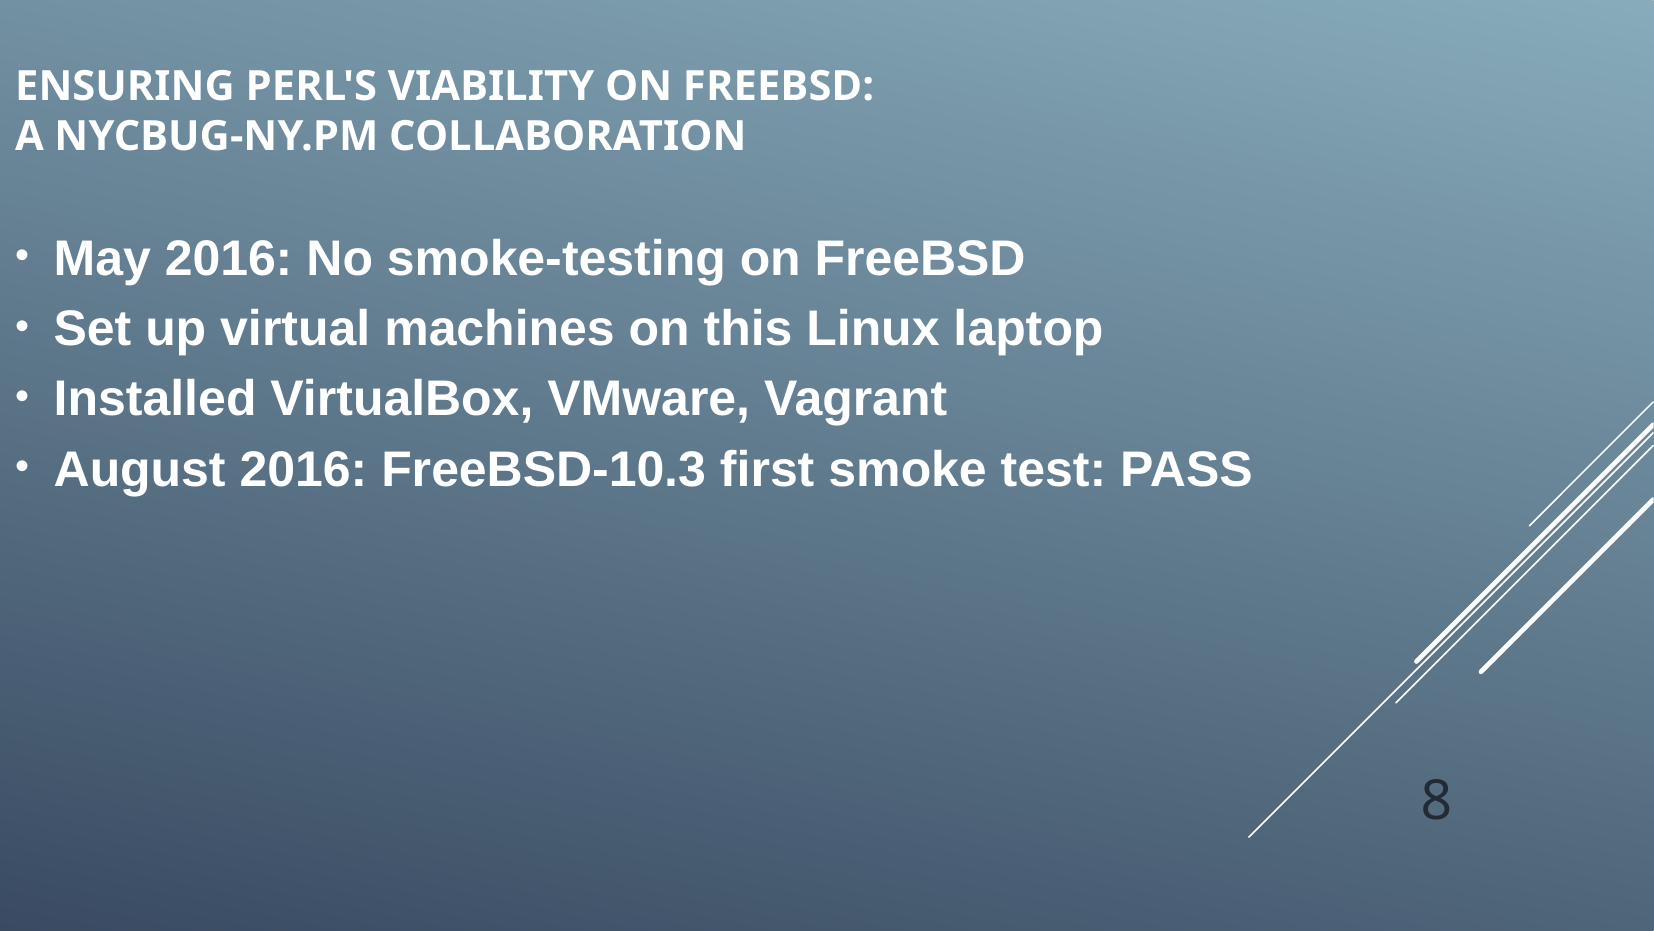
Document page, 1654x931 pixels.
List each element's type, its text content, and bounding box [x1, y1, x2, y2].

subtitle May 2016: No smoke-testing on FreeBSD Set up virtual machines on this Linux laptop Installed VirtualBox, VMware, Vagrant August 2016: FreeBSD-10.3 first smoke test: PASS [0, 217, 1489, 871]
title Ensuring Perl's Viability on FreeBSD: A NYCBUG-NY.PM Collaboration [0, 36, 1163, 180]
